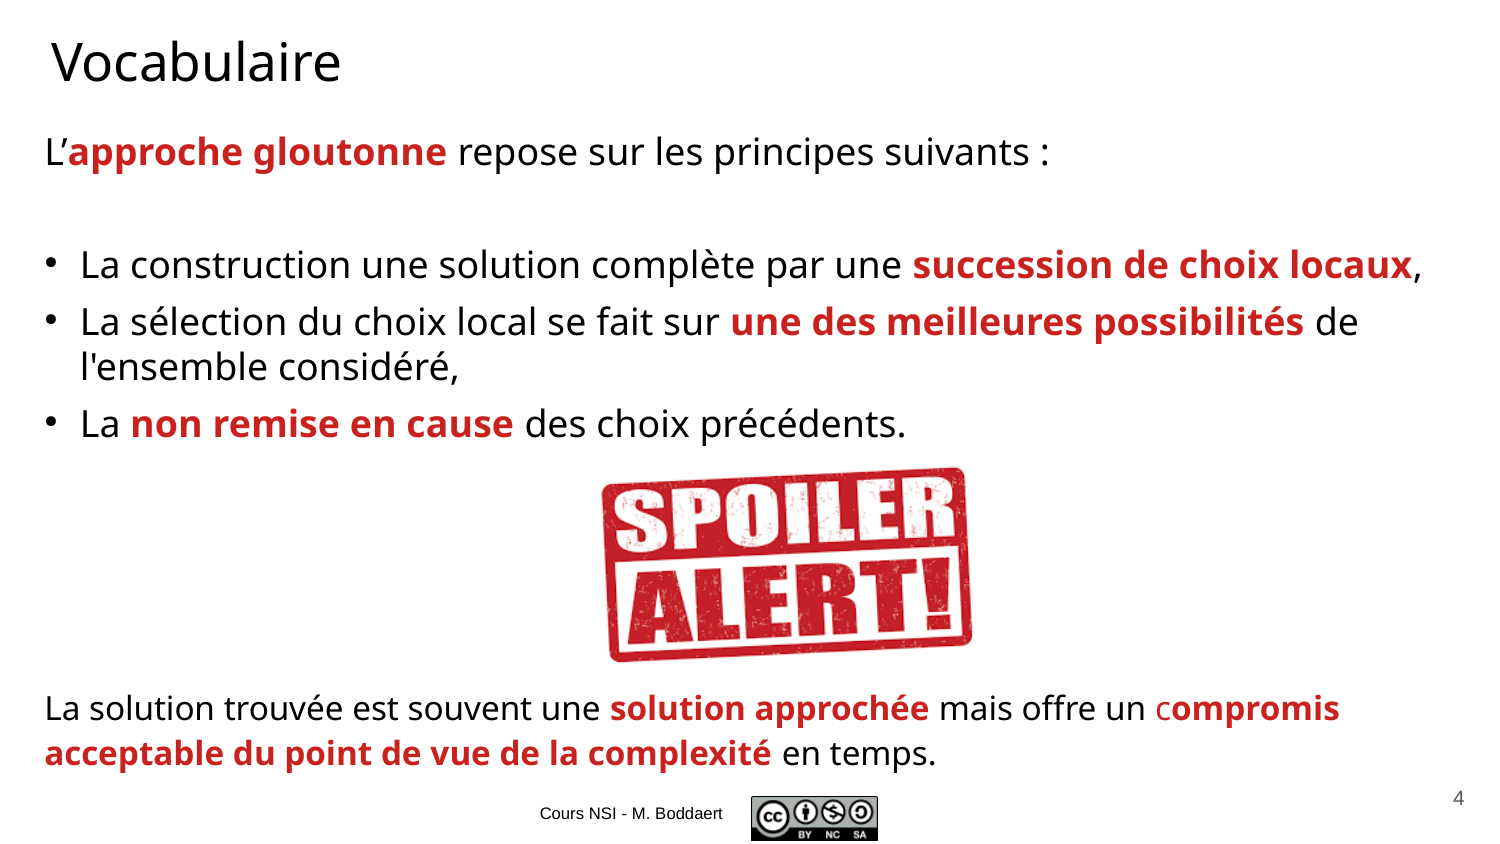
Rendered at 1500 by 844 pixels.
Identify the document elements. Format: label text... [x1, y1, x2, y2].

picture [590, 455, 984, 678]
picture [751, 796, 878, 841]
slide_number <numéro> [1389, 764, 1480, 830]
text_box La solution trouvée est souvent une solution approchée mais offre un compromis acceptable du point de vue de la complexité en temps. [29, 677, 1477, 780]
text_box L’approche gloutonne repose sur les principes suivants : La construction une solution complète par une succession de choix locaux, La sélection du choix local se fait sur une des meilleures possibilités de l'ensemble considéré, La non remise en cause des choix précédents. [29, 120, 1477, 562]
title Vocabulaire [51, 13, 1449, 108]
